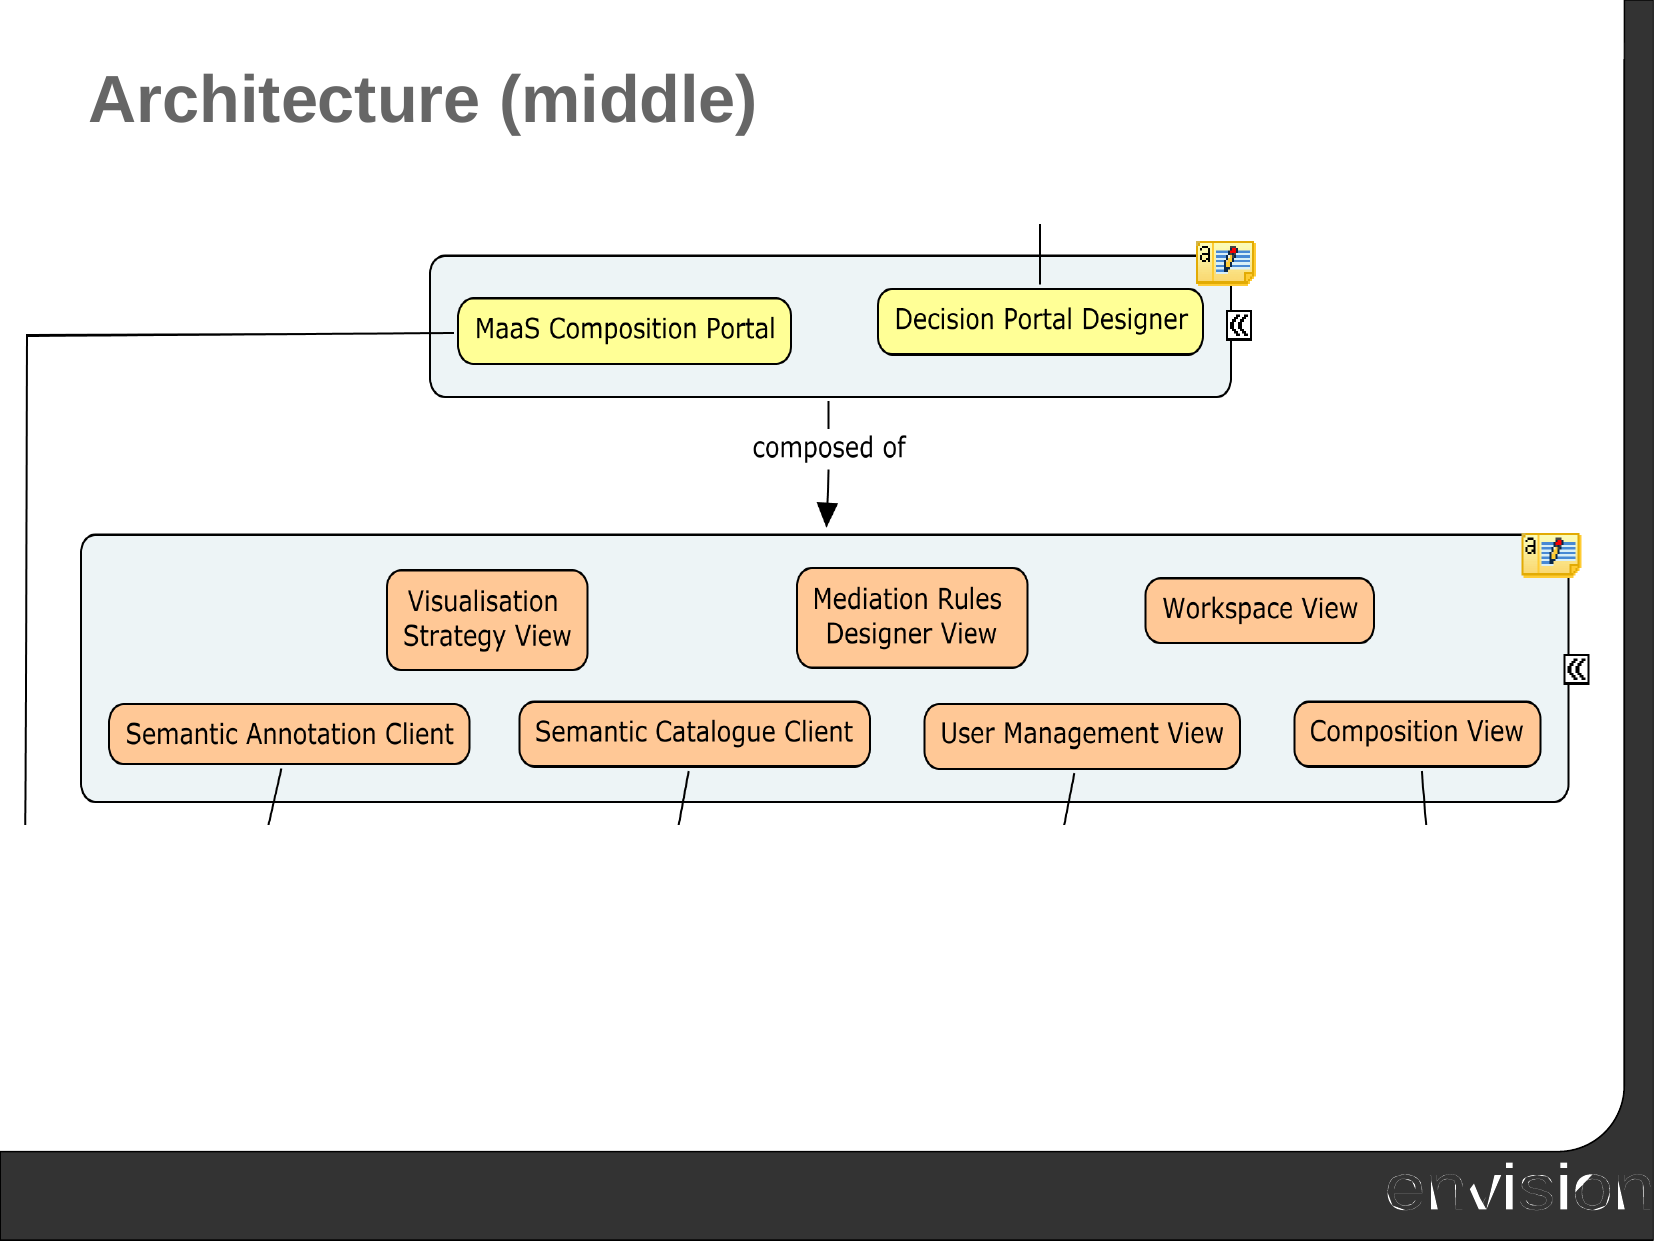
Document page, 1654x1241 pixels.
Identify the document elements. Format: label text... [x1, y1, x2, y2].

picture [4, 224, 1613, 826]
title Architecture (middle) [88, 3, 1571, 196]
